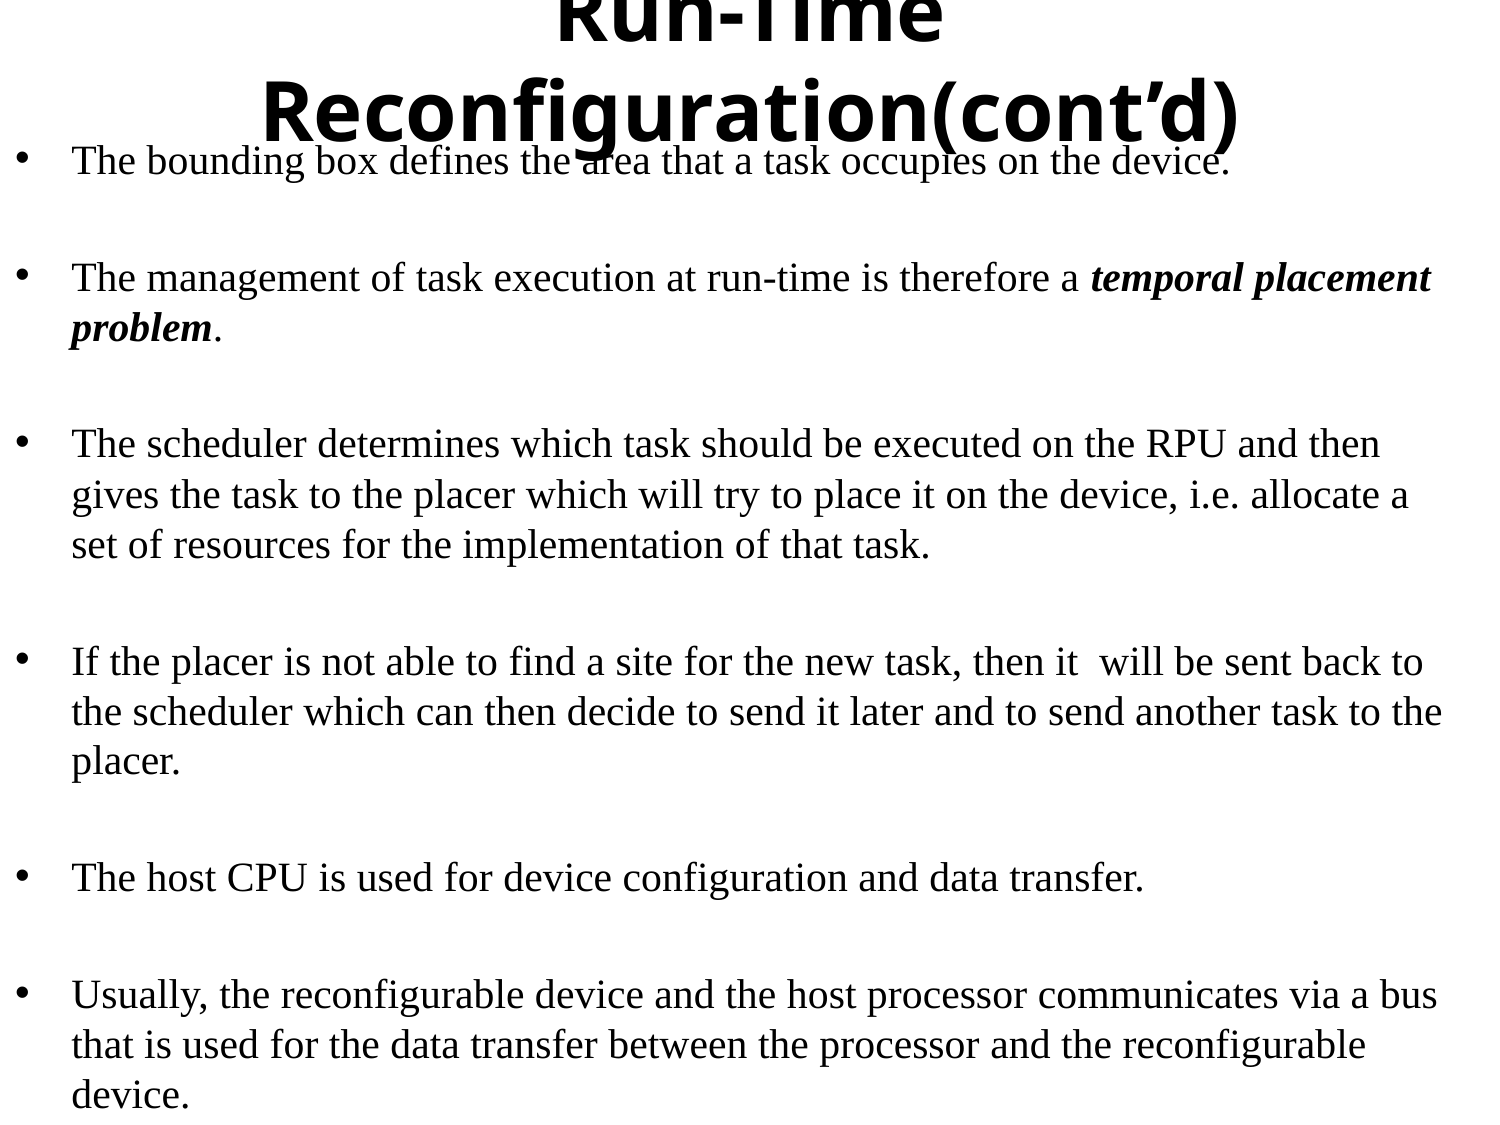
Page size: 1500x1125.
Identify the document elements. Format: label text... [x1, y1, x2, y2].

list The bounding box defines the area that a task occupies on the device. The management of task execution at run-time is therefore a temporal placement problem. The scheduler determines which task should be executed on the RPU and then gives the task to the placer which will try to place it on the device, i.e. allocate a set of resources for the implementation of that task. If the placer is not able to find a site for the new task, then it will be sent back to the scheduler which can then decide to send it later and to send another task to the placer. The host CPU is used for device configuration and data transfer. Usually, the reconfigurable device and the host processor communicates via a bus that is used for the data transfer between the processor and the reconfigurable device. [0, 125, 1475, 1125]
title Run-Time Reconfiguration(cont’d) [75, 4, 1425, 113]
